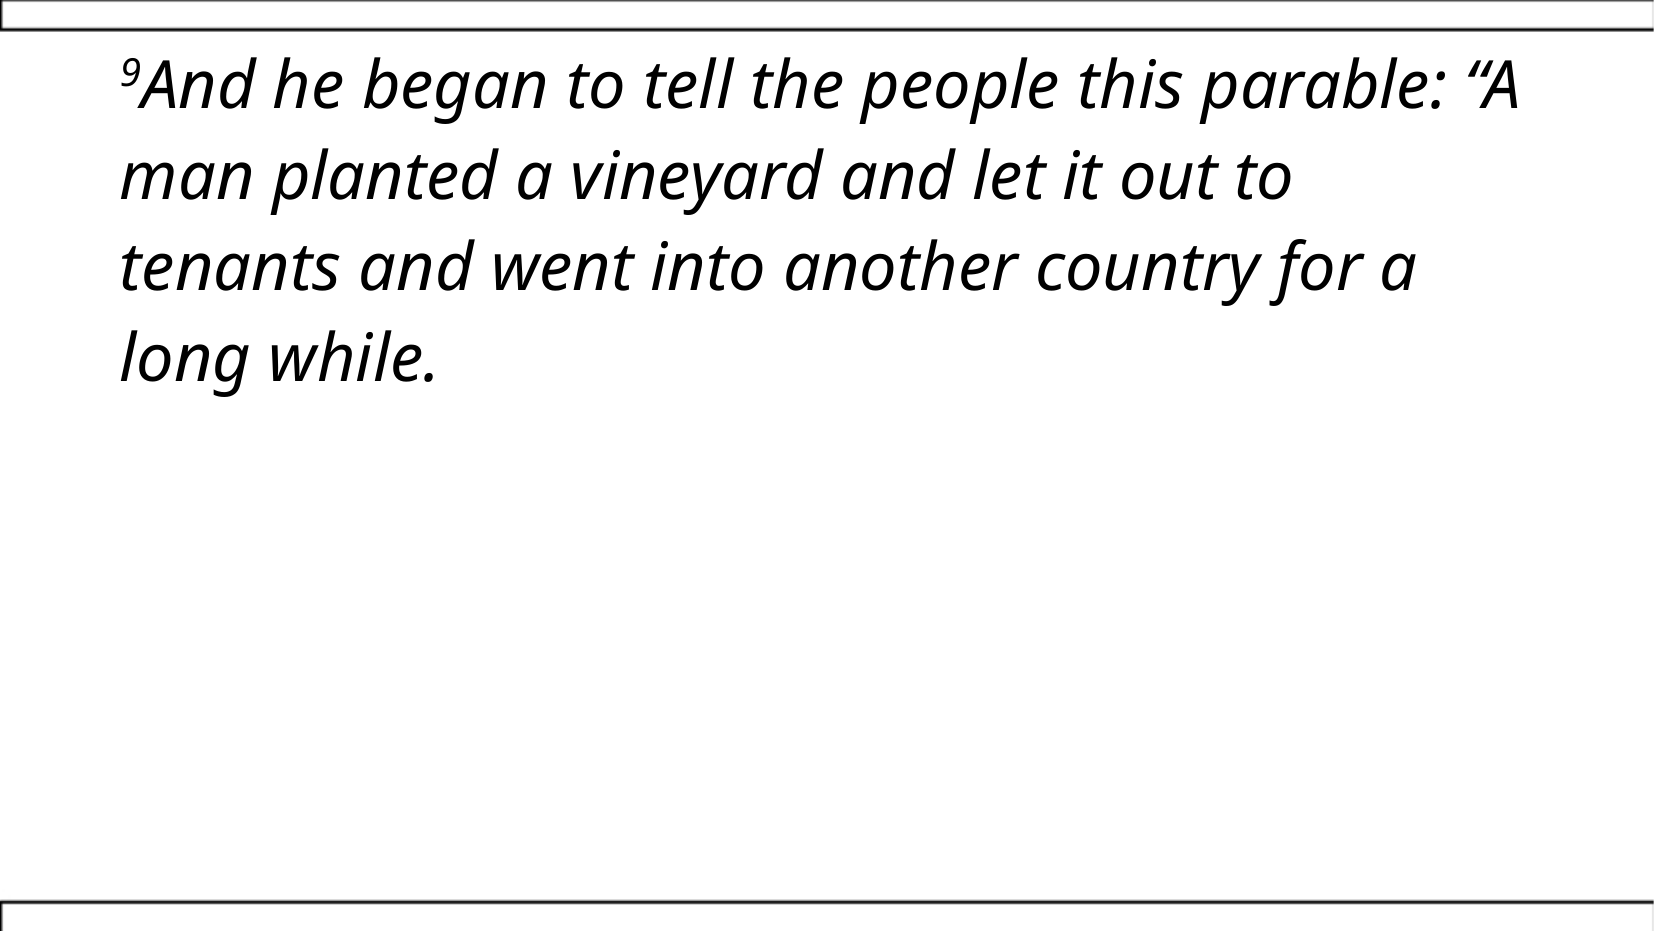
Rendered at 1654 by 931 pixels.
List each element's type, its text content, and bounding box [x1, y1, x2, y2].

text_box 9And he began to tell the people this parable: “A man planted a vineyard and let it out to tenants and went into another country for a long while. [105, 30, 1546, 421]
picture [0, 0, 1654, 931]
